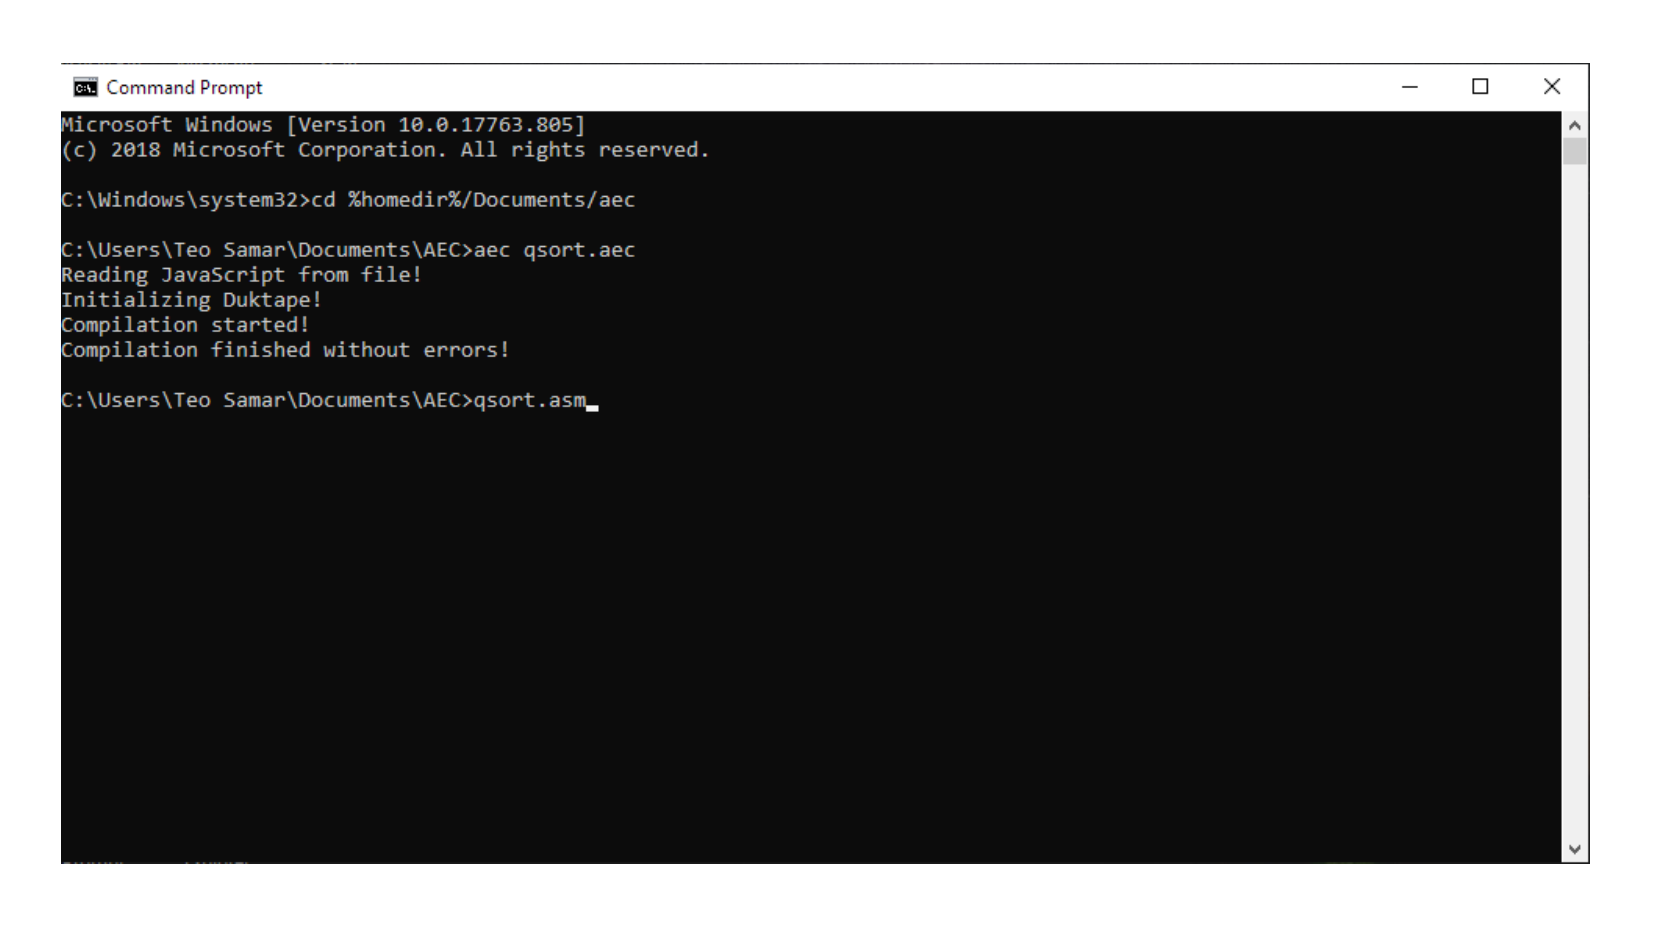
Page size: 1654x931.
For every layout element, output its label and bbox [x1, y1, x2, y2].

picture [61, 63, 1590, 864]
